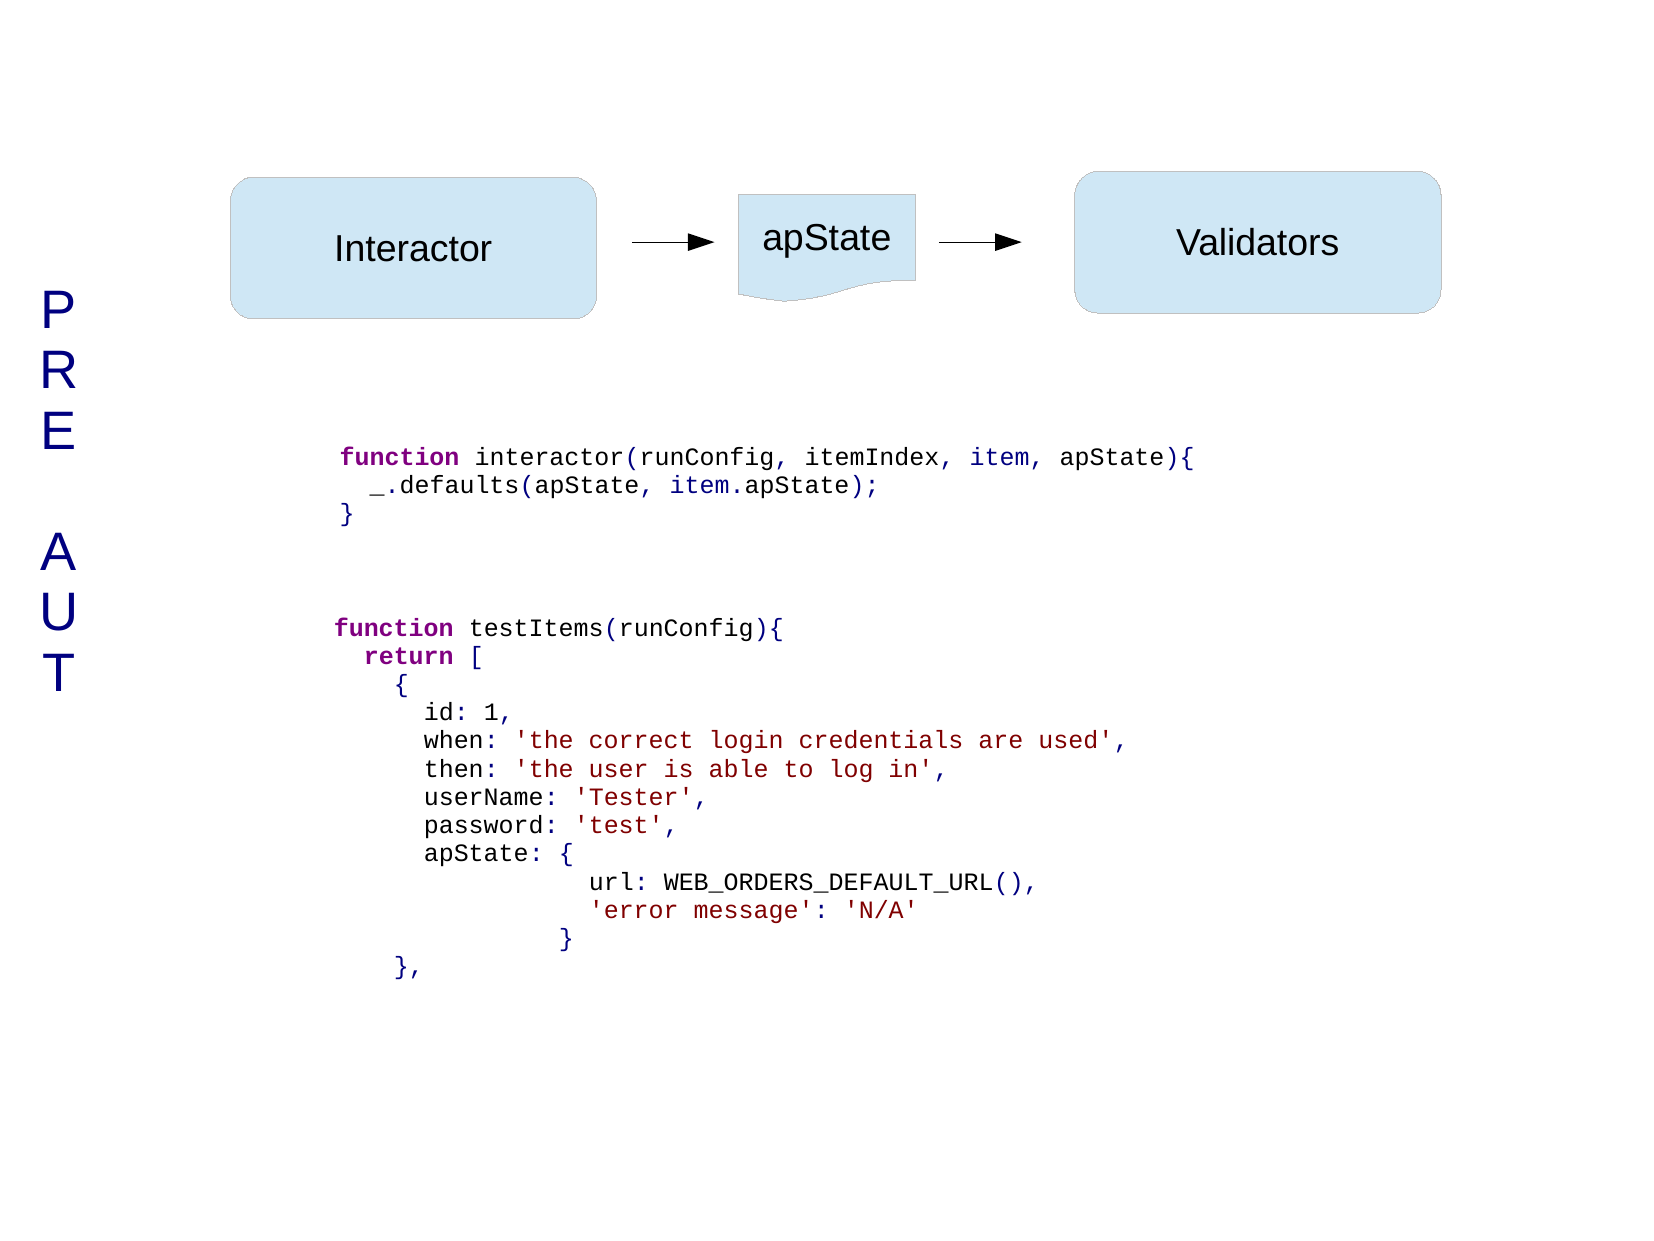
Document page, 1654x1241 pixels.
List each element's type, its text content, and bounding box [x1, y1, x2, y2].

text_box Interactor [230, 177, 597, 319]
text_box apState [738, 194, 916, 302]
text_box Validators [1074, 171, 1442, 314]
text_box function interactor(runConfig, itemIndex, item, apState){ _.defaults(apState, item.apState); } [324, 437, 1424, 561]
text_box function testItems(runConfig){ return [ { id: 1, when: 'the correct login credentials are used', then: 'the user is able to log in', userName: 'Tester', password: 'test', apState: { url: WEB_ORDERS_DEFAULT_URL(), 'error message': 'N/A' } }, [318, 607, 1394, 1028]
text_box PRE AUT [23, 271, 95, 832]
